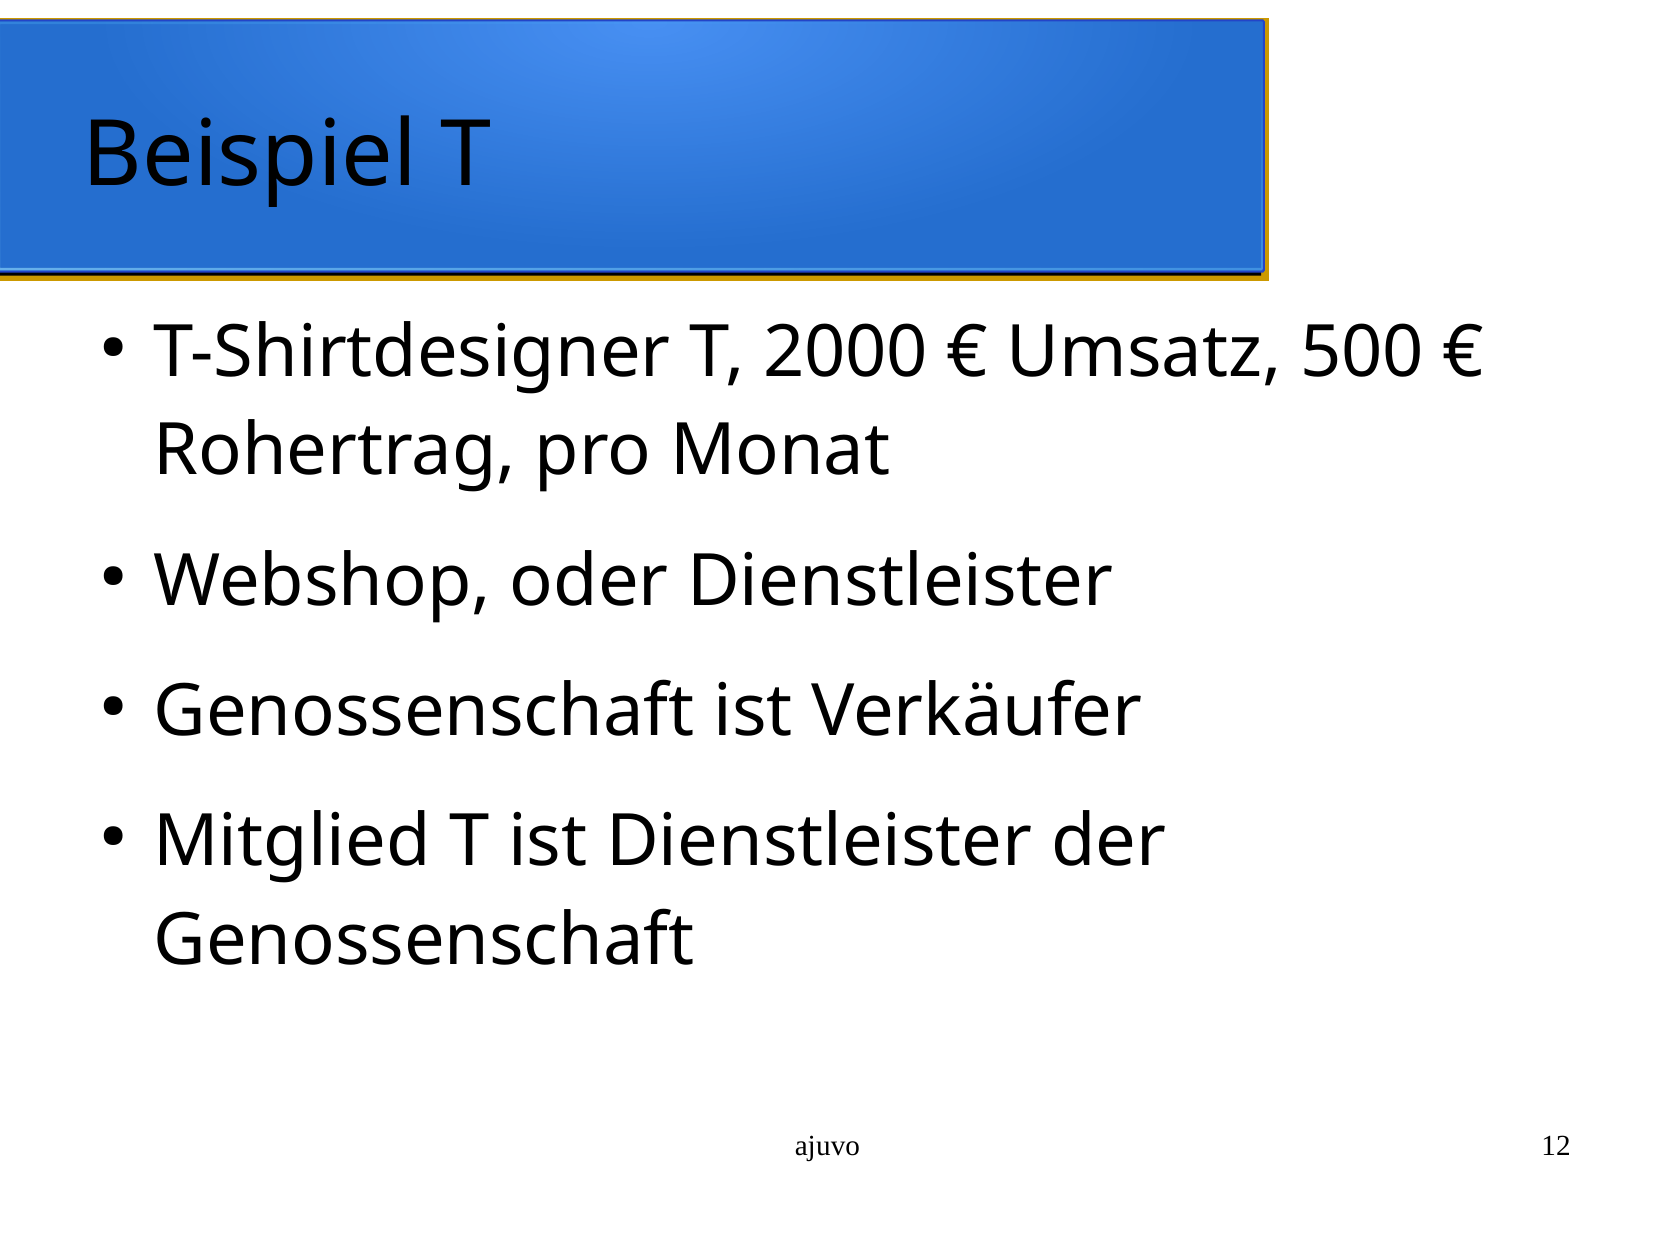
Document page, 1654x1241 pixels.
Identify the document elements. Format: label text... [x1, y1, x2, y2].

list T-Shirtdesigner T, 2000 € Umsatz, 500 € Rohertrag, pro Monat Webshop, oder Dienstleister Genossenschaft ist Verkäufer Mitglied T ist Dienstleister der Genossenschaft [82, 299, 1571, 1019]
title Beispiel T [82, 47, 1235, 252]
